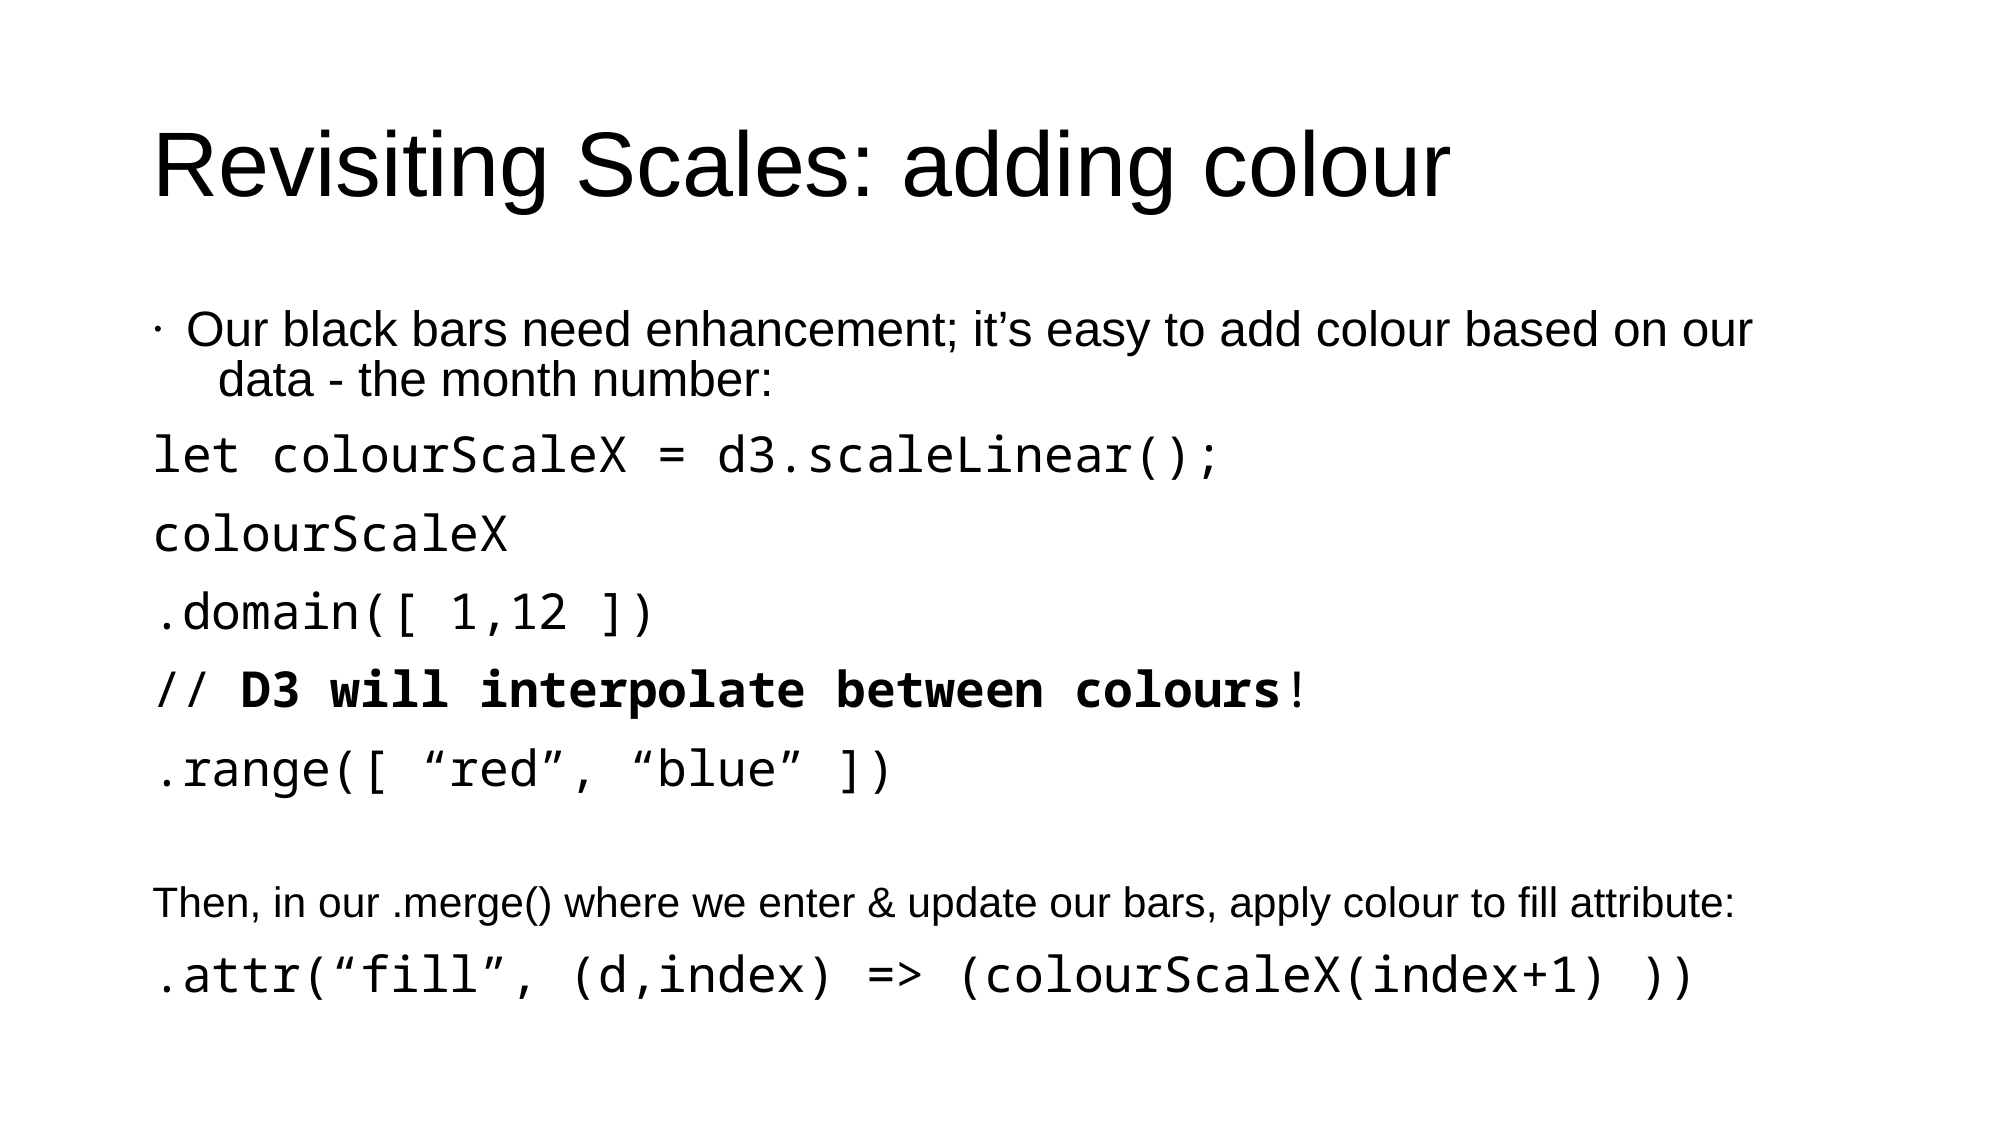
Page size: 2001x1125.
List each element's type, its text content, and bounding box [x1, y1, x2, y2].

title Revisiting Scales: adding colour [137, 59, 1863, 278]
list Our black bars need enhancement; it’s easy to add colour based on our data - the month number: let colourScaleX = d3.scaleLinear(); colourScaleX .domain([ 1,12 ]) // D3 will interpolate between colours! .range([ “red”, “blue” ]) Then, in our .merge() where we enter & update our bars, apply colour to fill attribute: .attr(“fill”, (d,index) => (colourScaleX(index+1) )) [137, 299, 1863, 1014]
